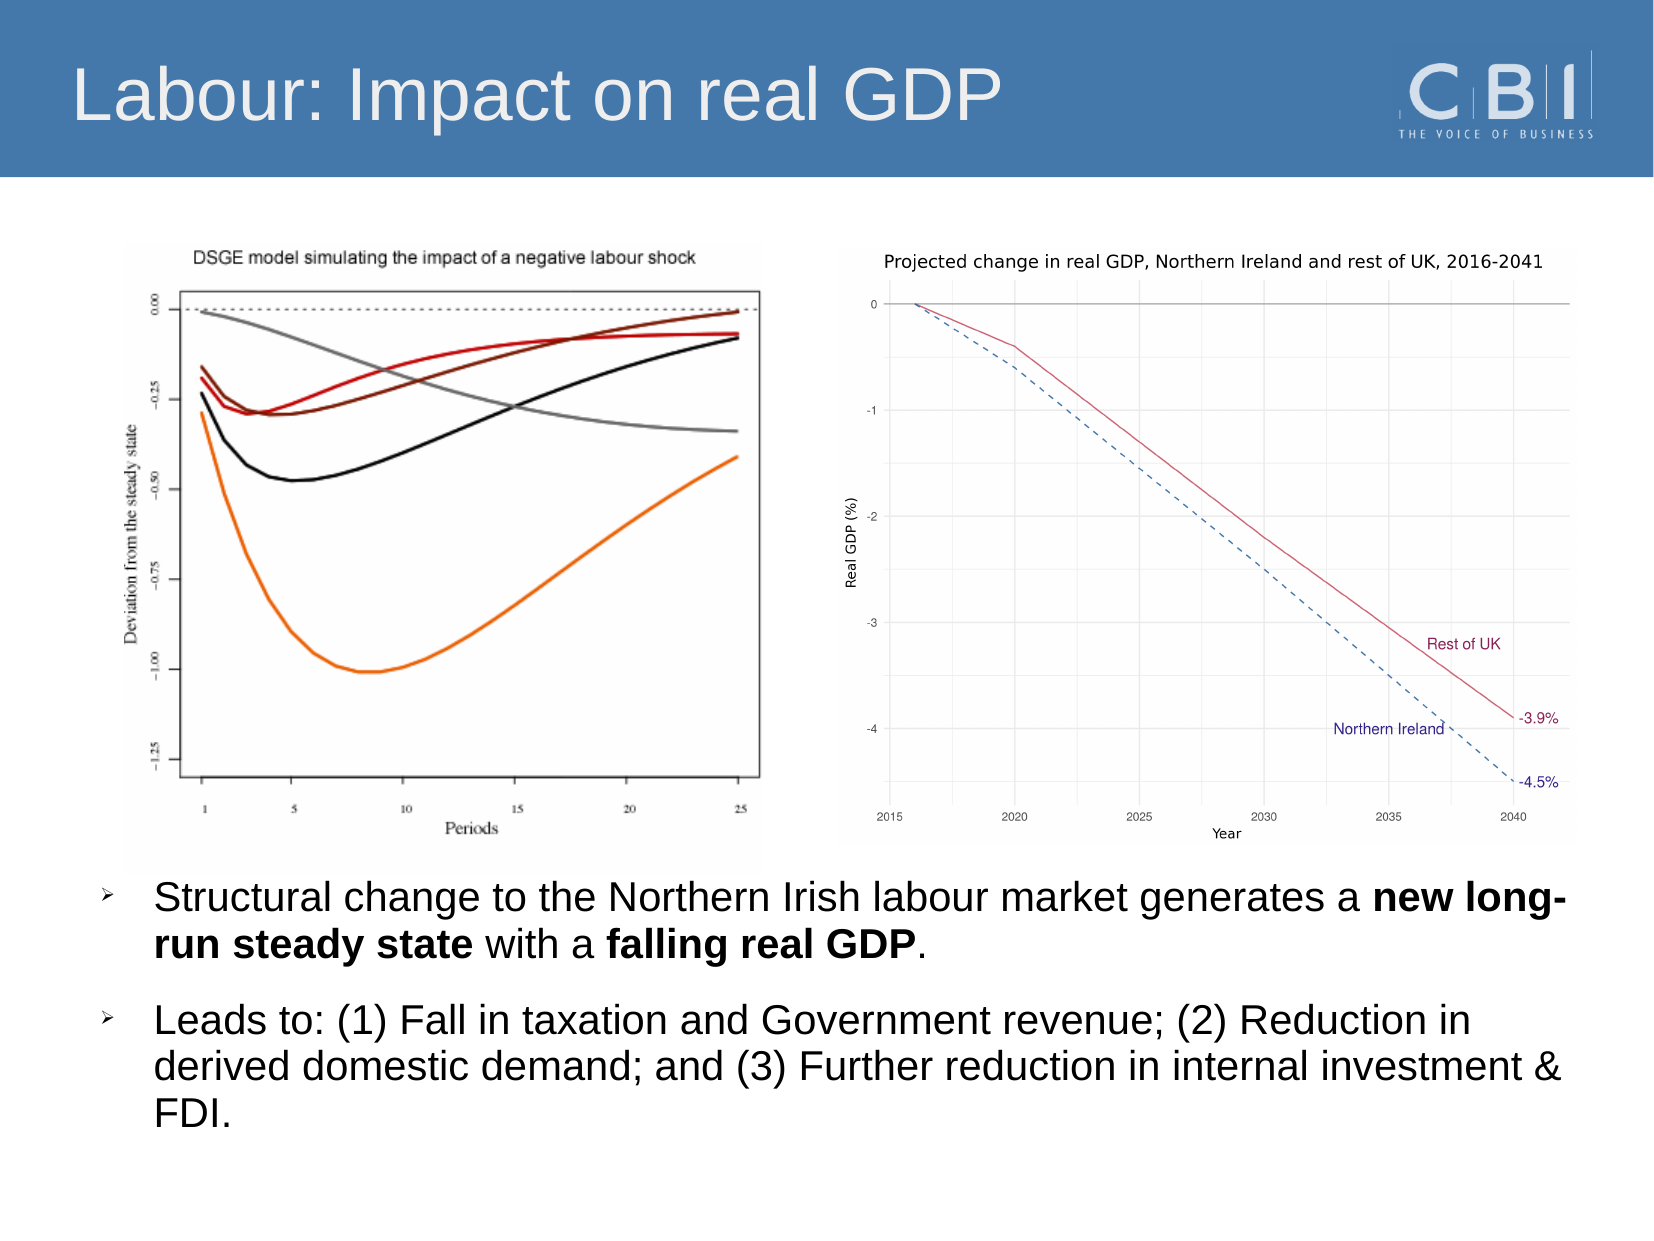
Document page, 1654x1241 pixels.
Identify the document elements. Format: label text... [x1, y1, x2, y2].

text_box Structural change to the Northern Irish labour market generates a new long-run steady state with a falling real GDP. Leads to: (1) Fall in taxation and Government revenue; (2) Reduction in derived domestic demand; and (3) Further reduction in internal investment & FDI. [82, 874, 1619, 1182]
title Labour: Impact on real GDP [0, 0, 1654, 178]
picture [838, 247, 1577, 846]
picture [1393, 44, 1599, 142]
picture [124, 243, 762, 874]
